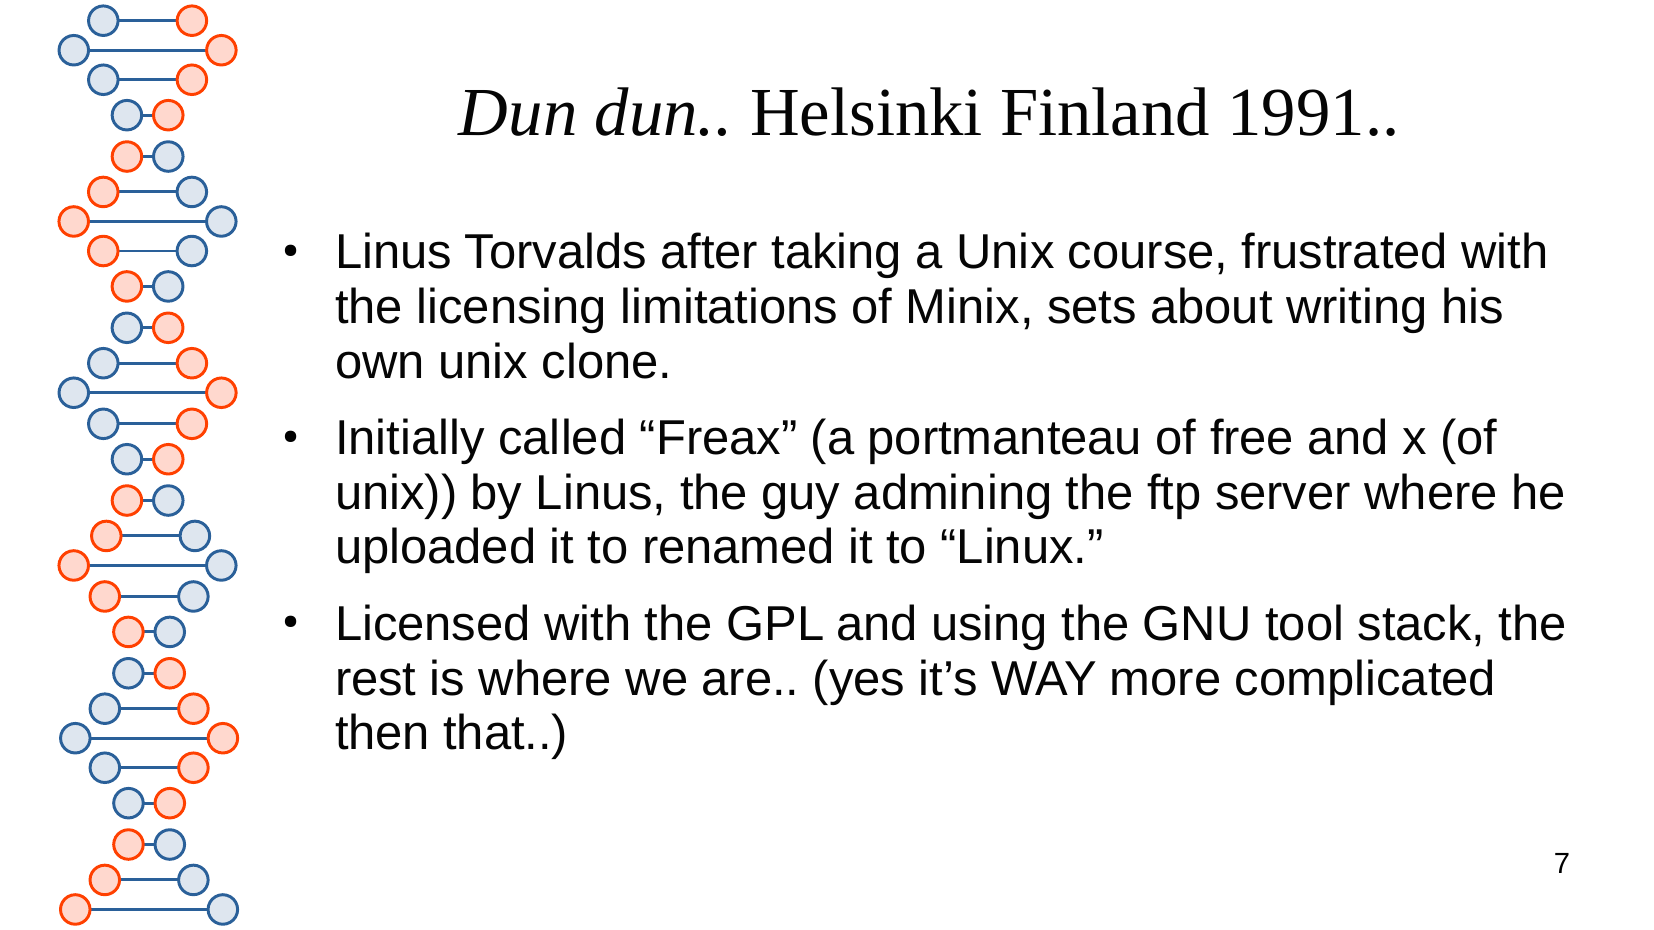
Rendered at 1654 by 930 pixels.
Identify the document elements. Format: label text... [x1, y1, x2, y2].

list Linus Torvalds after taking a Unix course, frustrated with the licensing limitations of Minix, sets about writing his own unix clone. Initially called “Freax” (a portmanteau of free and x (of unix)) by Linus, the guy admining the ftp server where he uploaded it to renamed it to “Linux.” Licensed with the GPL and using the GNU tool stack, the rest is where we are.. (yes it’s WAY more complicated then that..) [265, 224, 1594, 764]
title Dun dun.. Helsinki Finland 1991.. [265, 35, 1594, 189]
